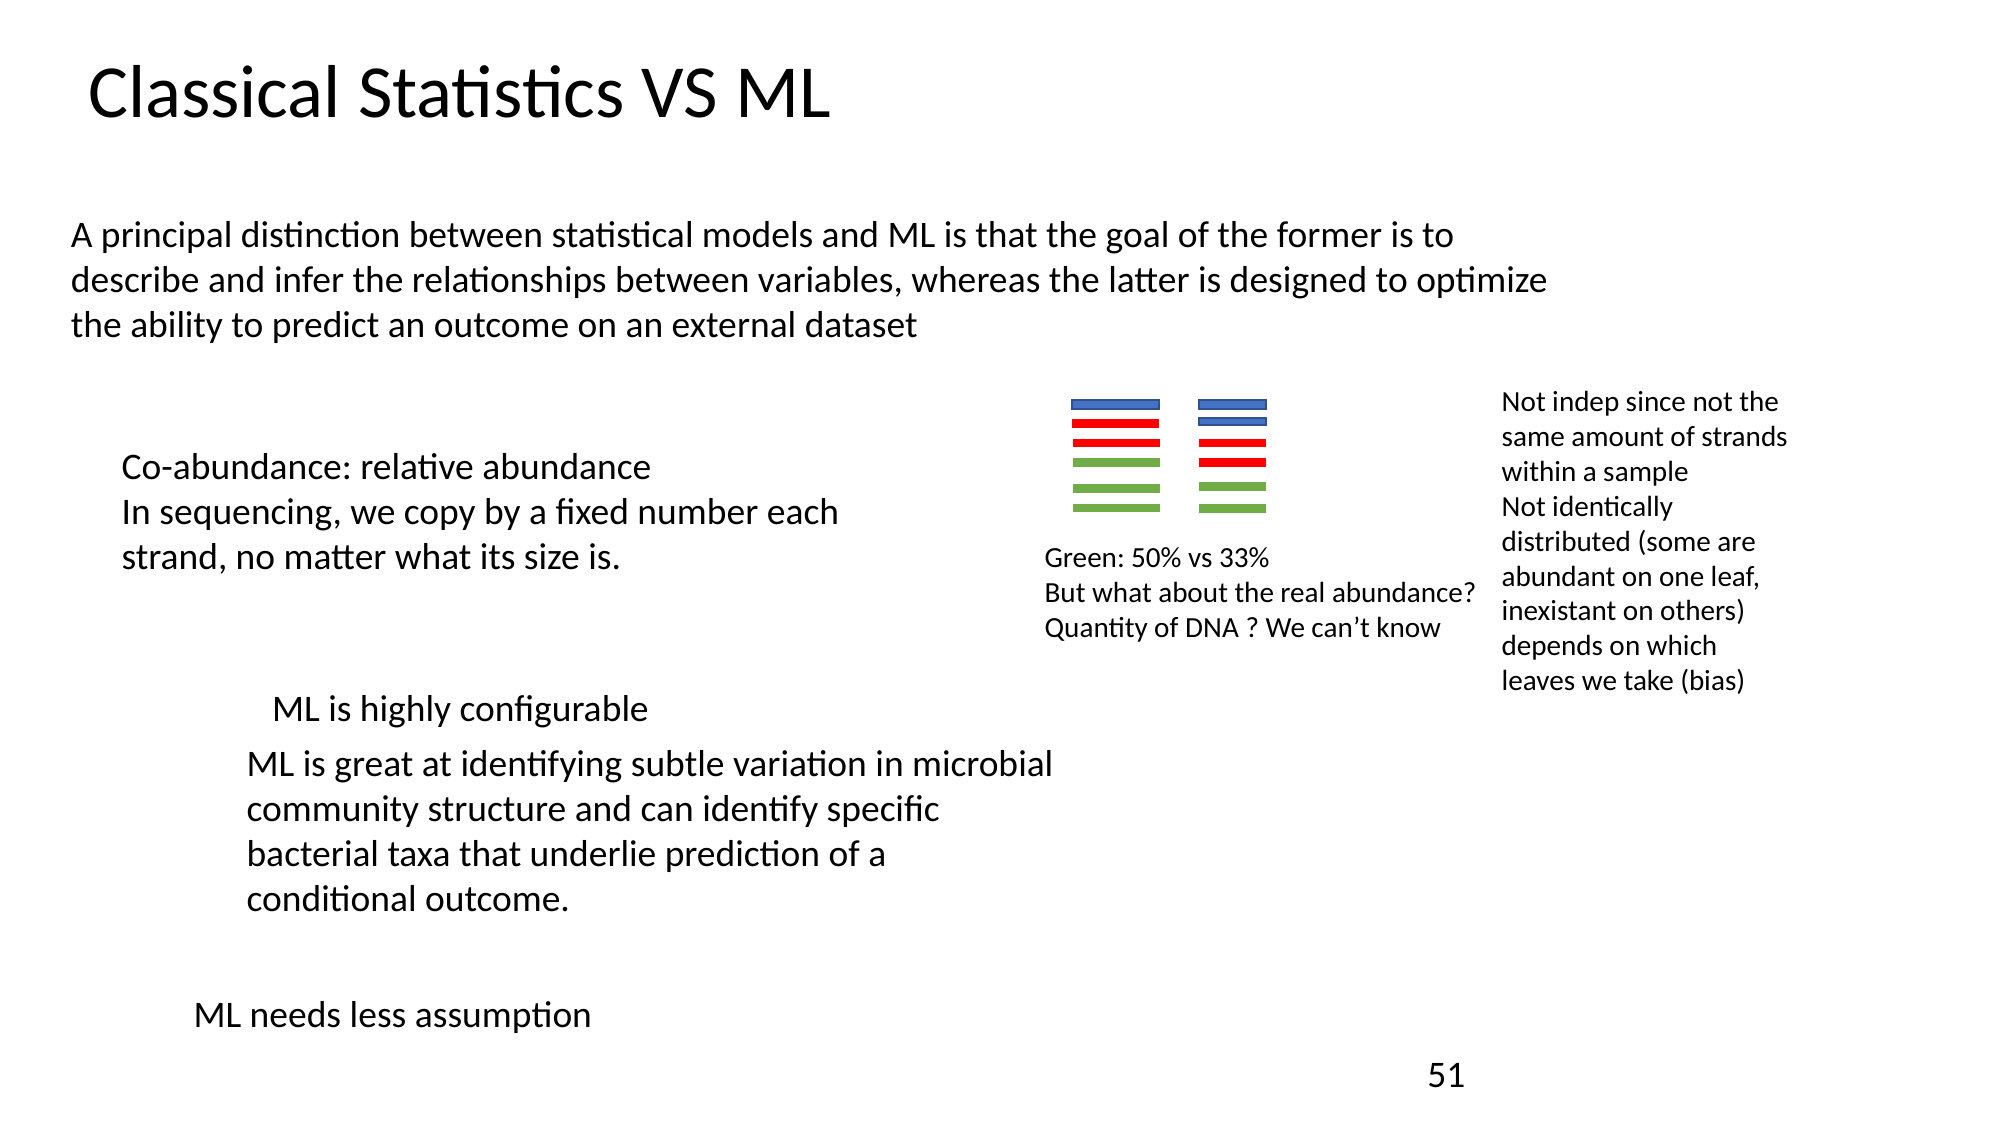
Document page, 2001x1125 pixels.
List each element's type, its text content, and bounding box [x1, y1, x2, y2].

text_box [1199, 400, 1266, 409]
text_box [1073, 484, 1160, 493]
text_box Classical Statistics VS ML [73, 34, 925, 141]
text_box [1072, 419, 1159, 428]
text_box ML is great at identifying subtle variation in microbial community structure and can identify specific bacterial taxa that underlie prediction of a conditional outcome. [231, 731, 1073, 929]
text_box ML is highly configurable [257, 676, 800, 731]
text_box [1199, 504, 1266, 513]
text_box [1199, 482, 1266, 491]
text_box [1073, 504, 1160, 512]
text_box [1073, 458, 1160, 467]
text_box [1199, 439, 1266, 447]
text_box Not indep since not the same amount of strands within a sample Not identically distributed (some are abundant on one leaf, inexistant on others) depends on which leaves we take (bias) [1486, 374, 1808, 708]
text_box A principal distinction between statistical models and ML is that the goal of the former is to describe and infer the relationships between variables, whereas the latter is designed to optimize the ability to predict an outcome on an external dataset [55, 202, 1594, 355]
text_box Co-abundance: relative abundance In sequencing, we copy by a fixed number each strand, no matter what its size is. [106, 434, 869, 587]
text_box [1199, 418, 1266, 425]
text_box ML needs less assumption [178, 982, 678, 1044]
text_box [1412, 1042, 1863, 1103]
text_box [1199, 458, 1266, 467]
text_box Green: 50% vs 33% But what about the real abundance? Quantity of DNA ? We can’t know [1029, 530, 1486, 652]
text_box [1072, 400, 1159, 409]
text_box [1073, 439, 1160, 447]
